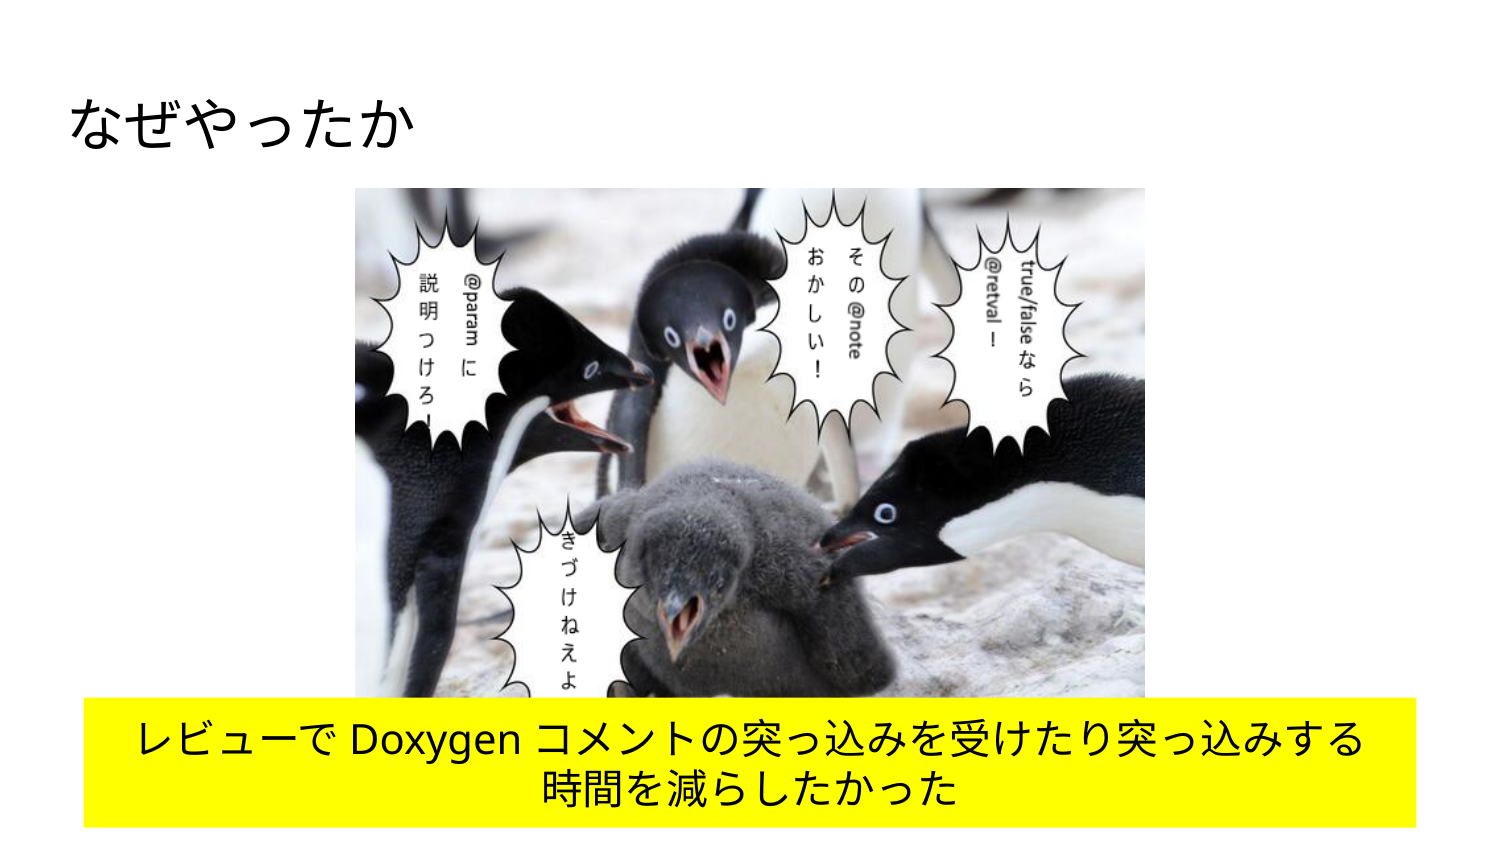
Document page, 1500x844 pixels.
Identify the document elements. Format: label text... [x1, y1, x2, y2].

picture [355, 188, 1145, 697]
title なぜやったか [51, 72, 1449, 167]
text_box レビューでDoxygenコメントの突っ込みを受けたり突っ込みする 時間を減らしたかった [83, 697, 1417, 828]
